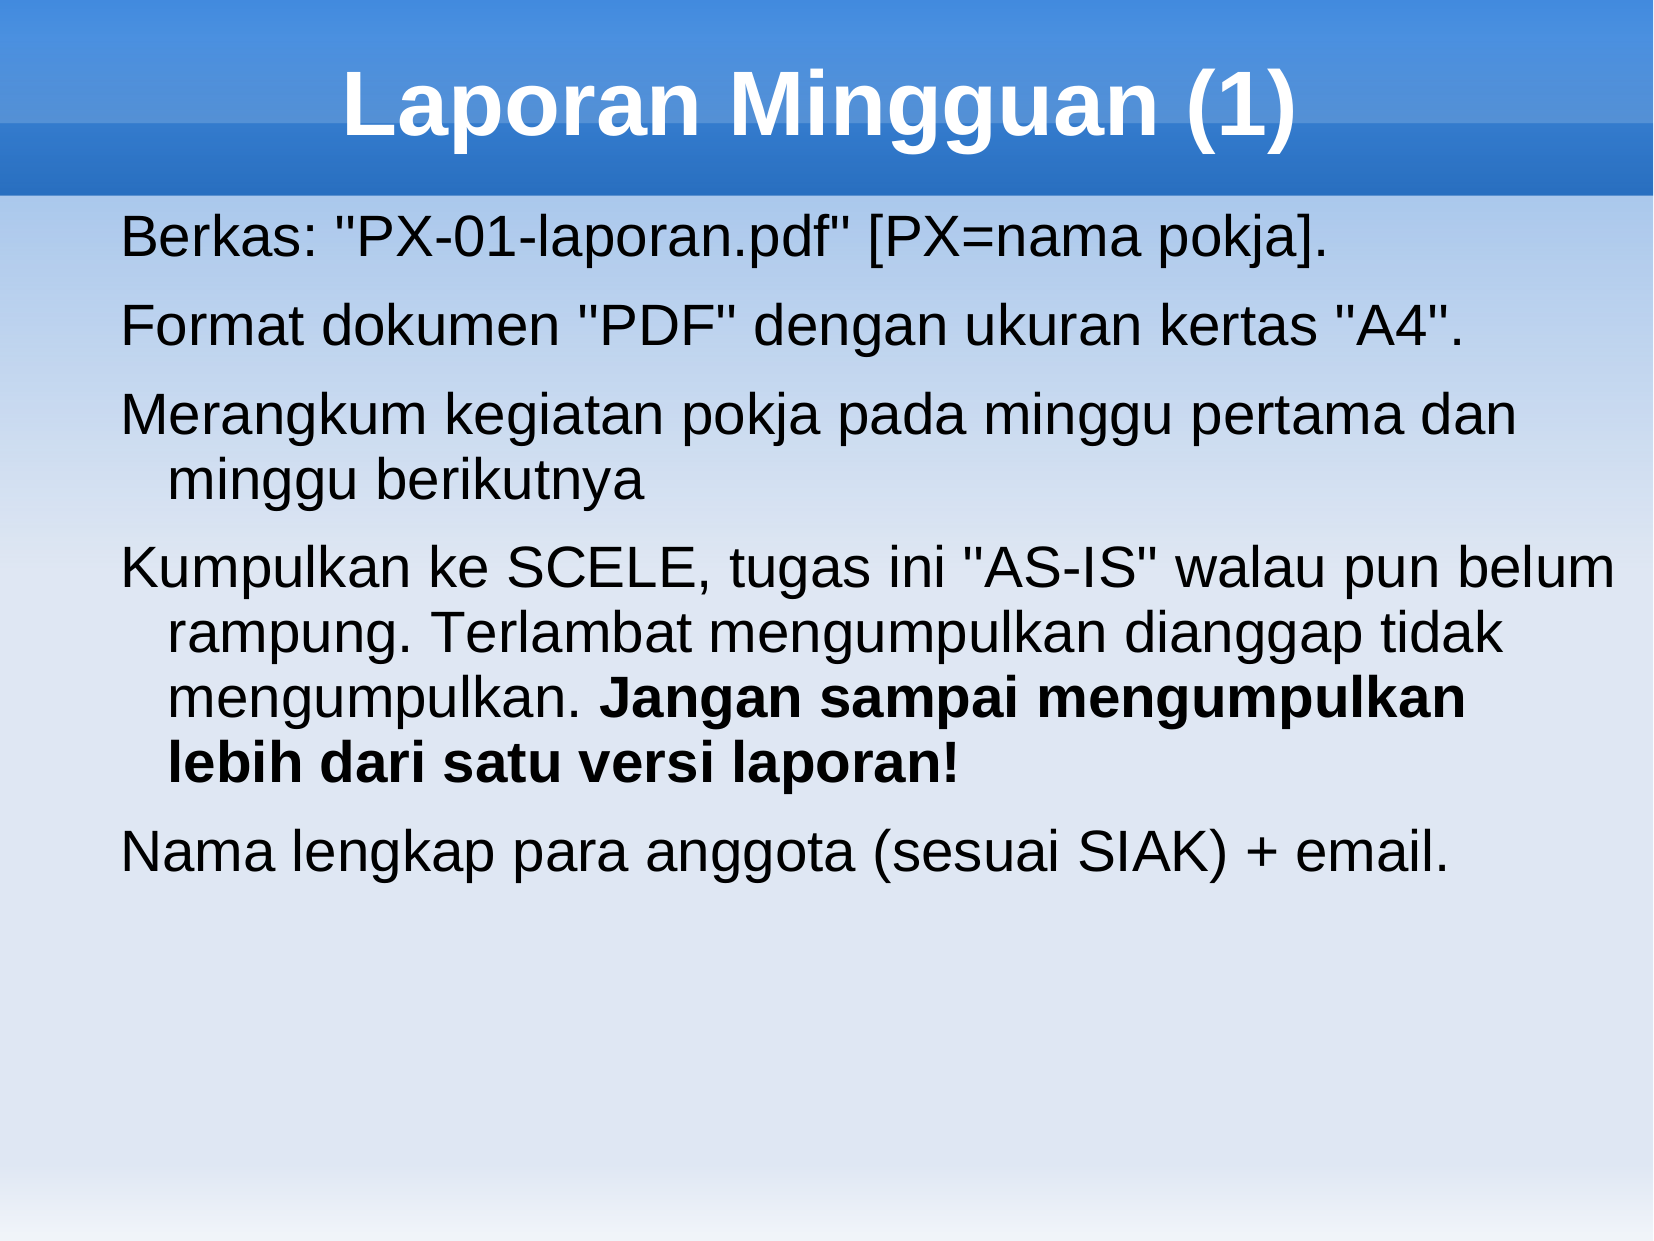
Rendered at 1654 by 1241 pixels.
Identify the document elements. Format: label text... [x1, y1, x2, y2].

list Berkas: ''PX-01-laporan.pdf'' [PX=nama pokja]. Format dokumen ''PDF'' dengan ukuran kertas ''A4''. Merangkum kegiatan pokja pada minggu pertama dan minggu berikutnya Kumpulkan ke SCELE, tugas ini ''AS-IS'' walau pun belum rampung. Terlambat mengumpulkan dianggap tidak mengumpulkan. Jangan sampai mengumpulkan lebih dari satu versi laporan! Nama lengkap para anggota (sesuai SIAK) + email. [25, 204, 1620, 1137]
picture [0, 0, 1654, 1241]
title Laporan Mingguan (1) [76, 7, 1565, 200]
